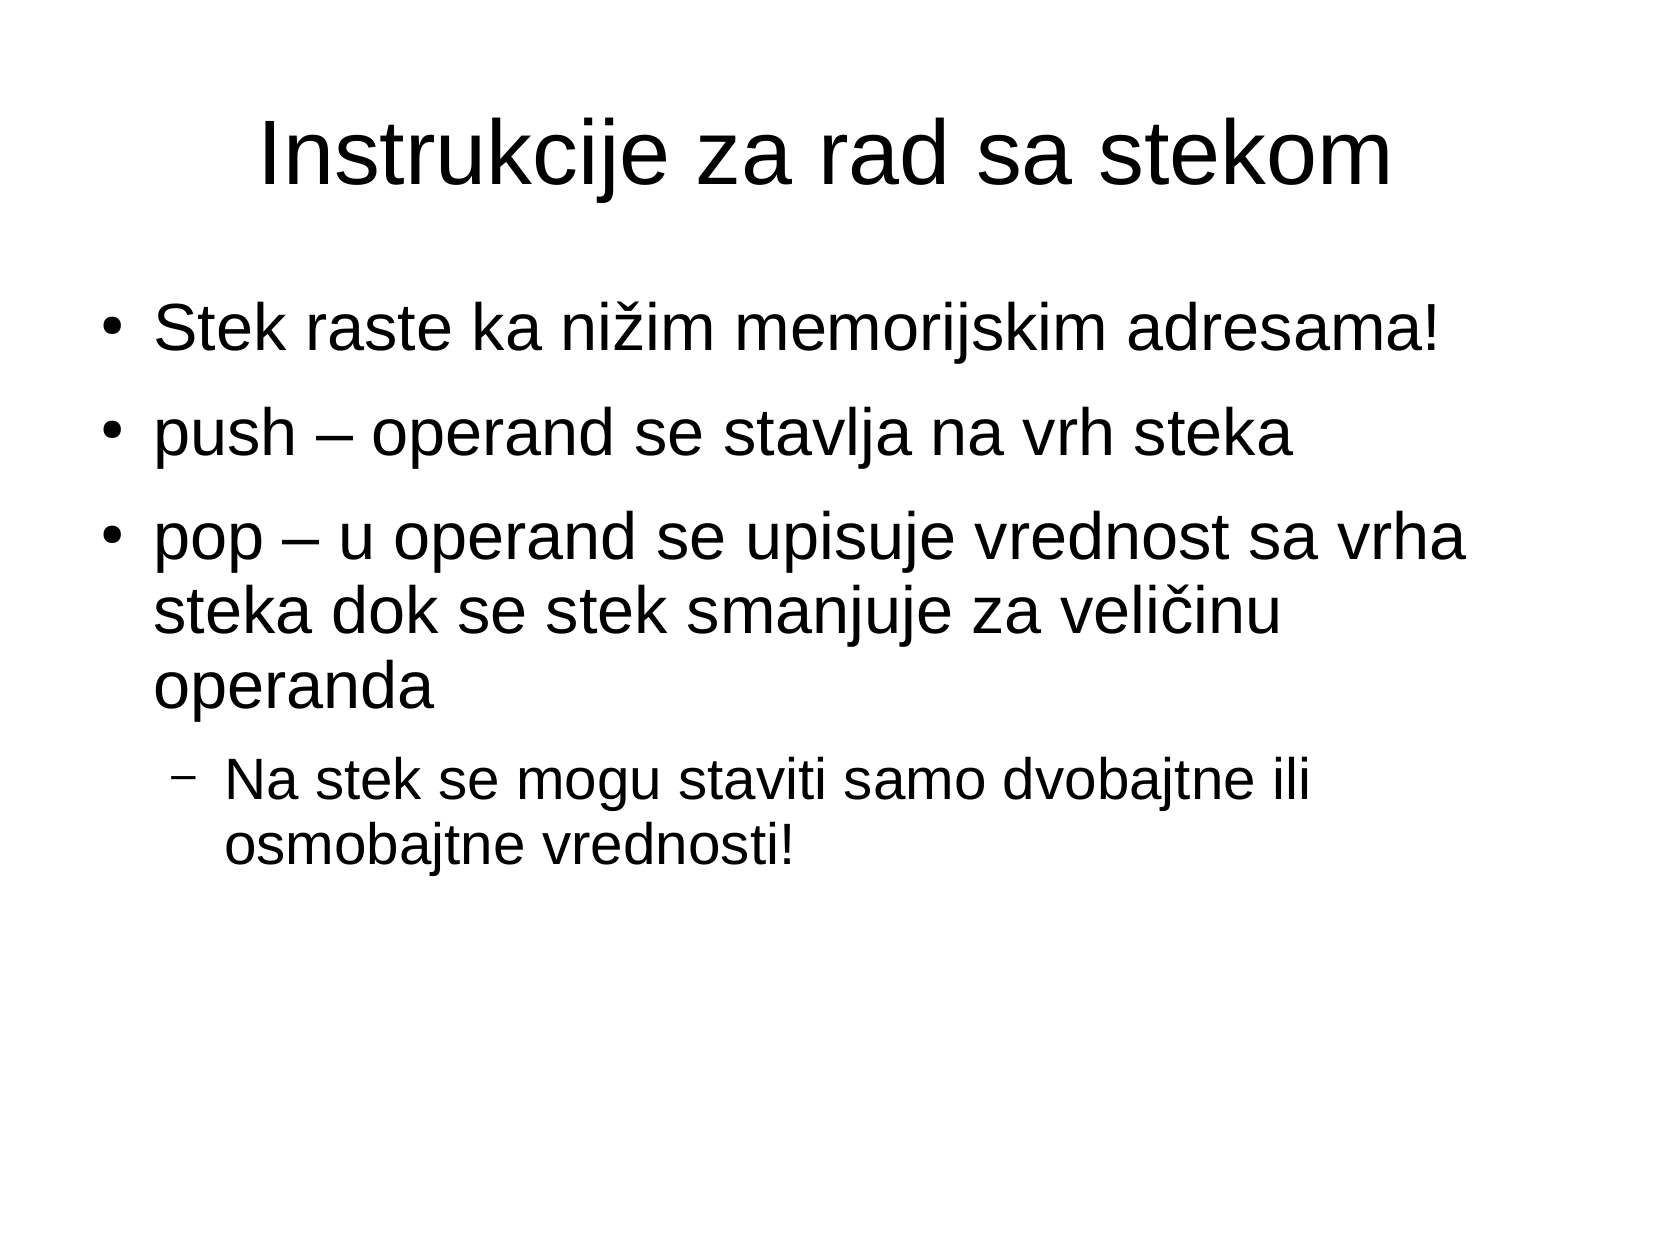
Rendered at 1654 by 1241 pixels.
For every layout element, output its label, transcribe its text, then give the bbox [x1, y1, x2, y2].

list Stek raste ka nižim memorijskim adresama! push – operand se stavlja na vrh steka pop – u operand se upisuje vrednost sa vrha steka dok se stek smanjuje za veličinu operanda Na stek se mogu staviti samo dvobajtne ili osmobajtne vrednosti! [82, 290, 1571, 1010]
title Instrukcije za rad sa stekom [82, 49, 1571, 257]
